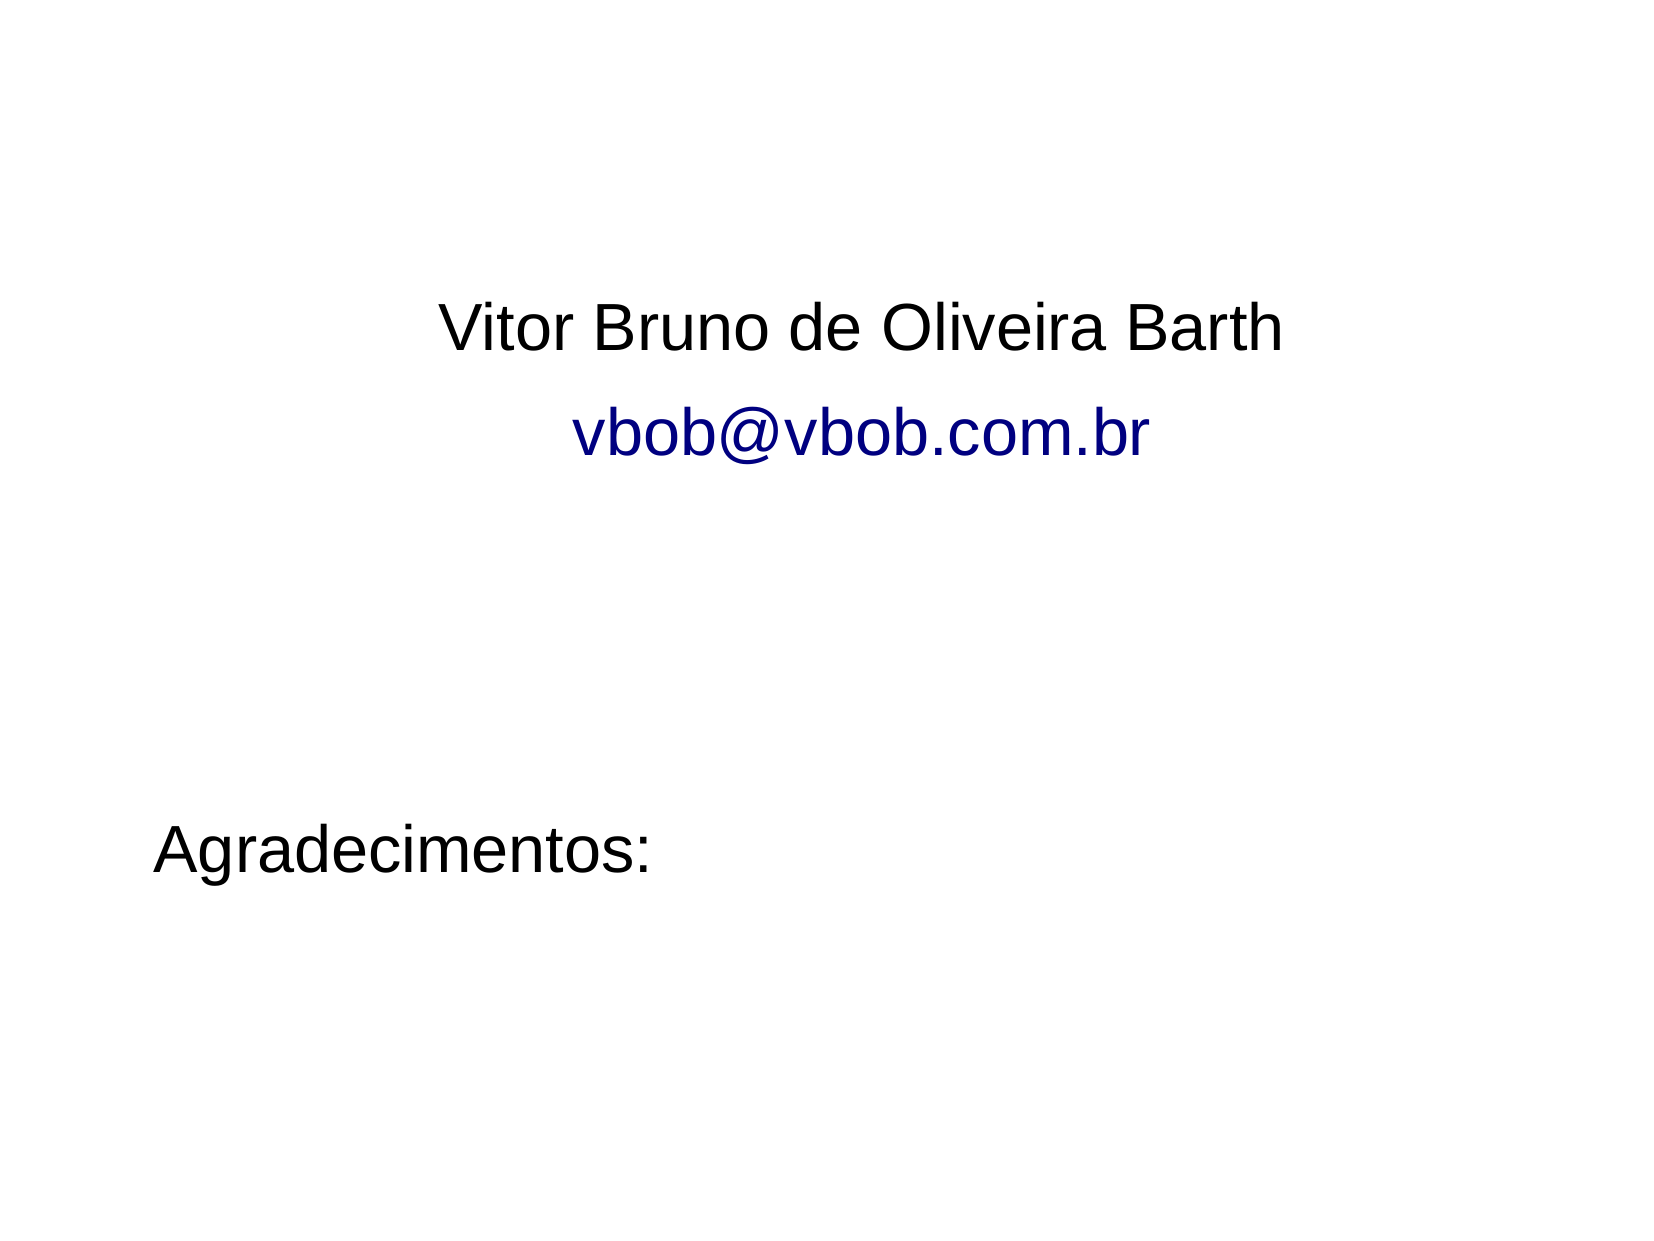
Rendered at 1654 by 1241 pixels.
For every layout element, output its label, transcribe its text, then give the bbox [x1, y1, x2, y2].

list Vitor Bruno de Oliveira Barth vbob@vbob.com.br Agradecimentos: [82, 290, 1571, 1010]
